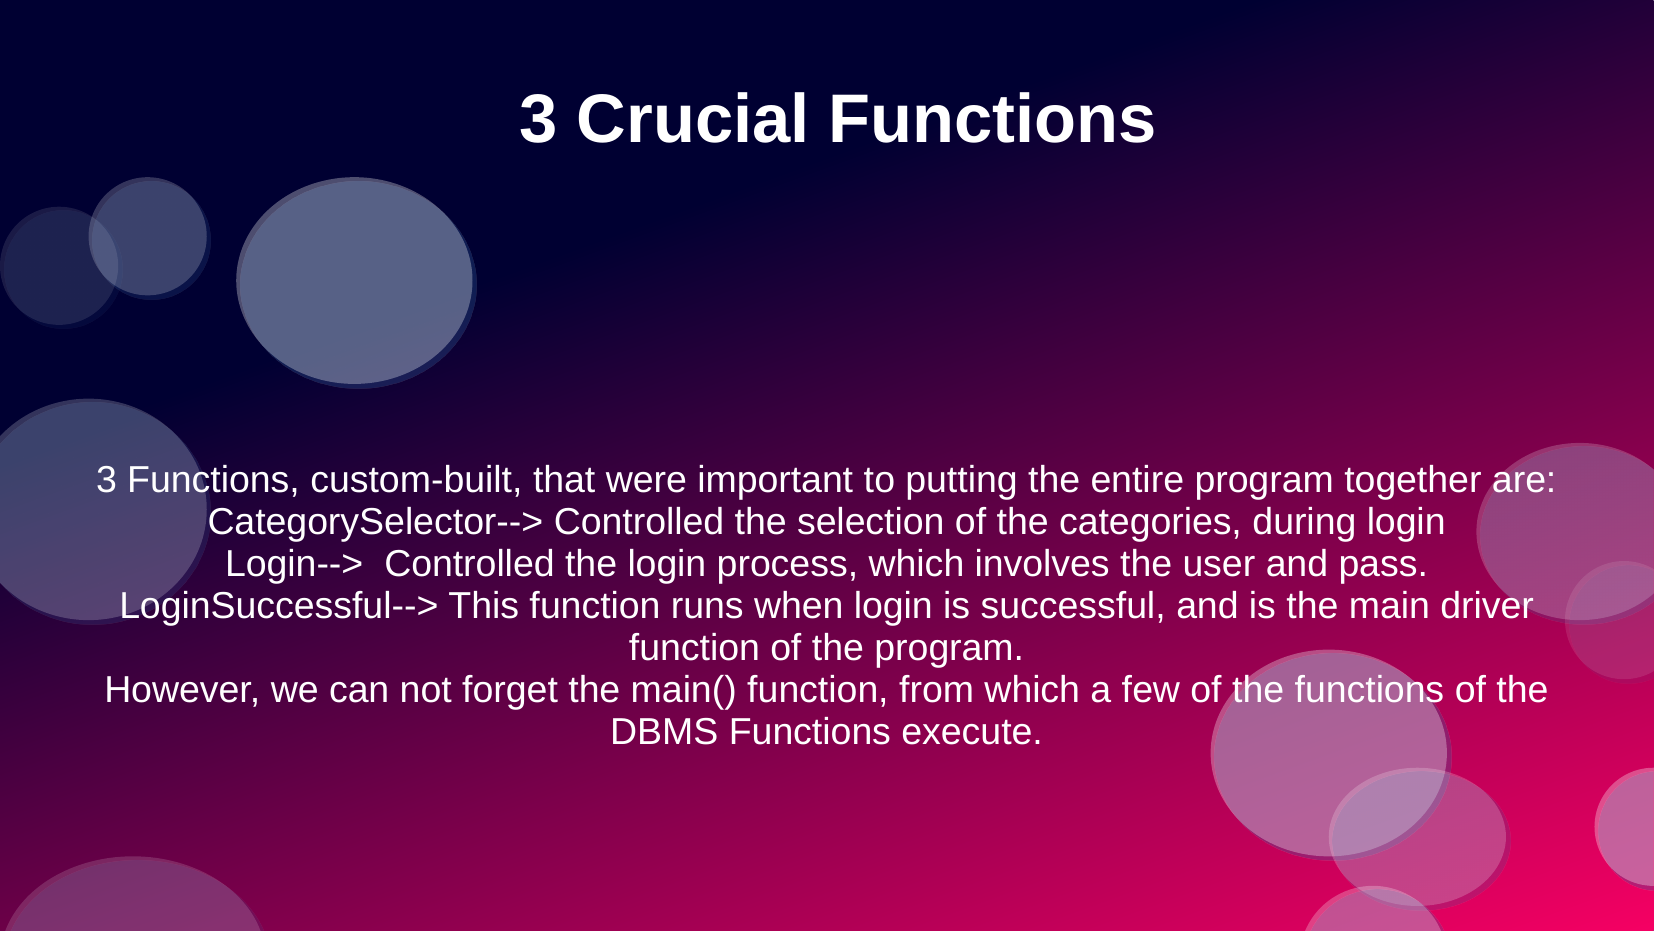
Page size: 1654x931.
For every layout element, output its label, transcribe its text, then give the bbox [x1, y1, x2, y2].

title 3 Crucial Functions [262, 41, 1415, 195]
subtitle 3 Functions, custom-built, that were important to putting the entire program together are: CategorySelector--> Controlled the selection of the categories, during login Login--> Controlled the login process, which involves the user and pass. LoginSuccessful--> This function runs when login is successful, and is the main driver function of the program. However, we can not forget the main() function, from which a few of the functions of the DBMS Functions execute. [88, 428, 1565, 783]
